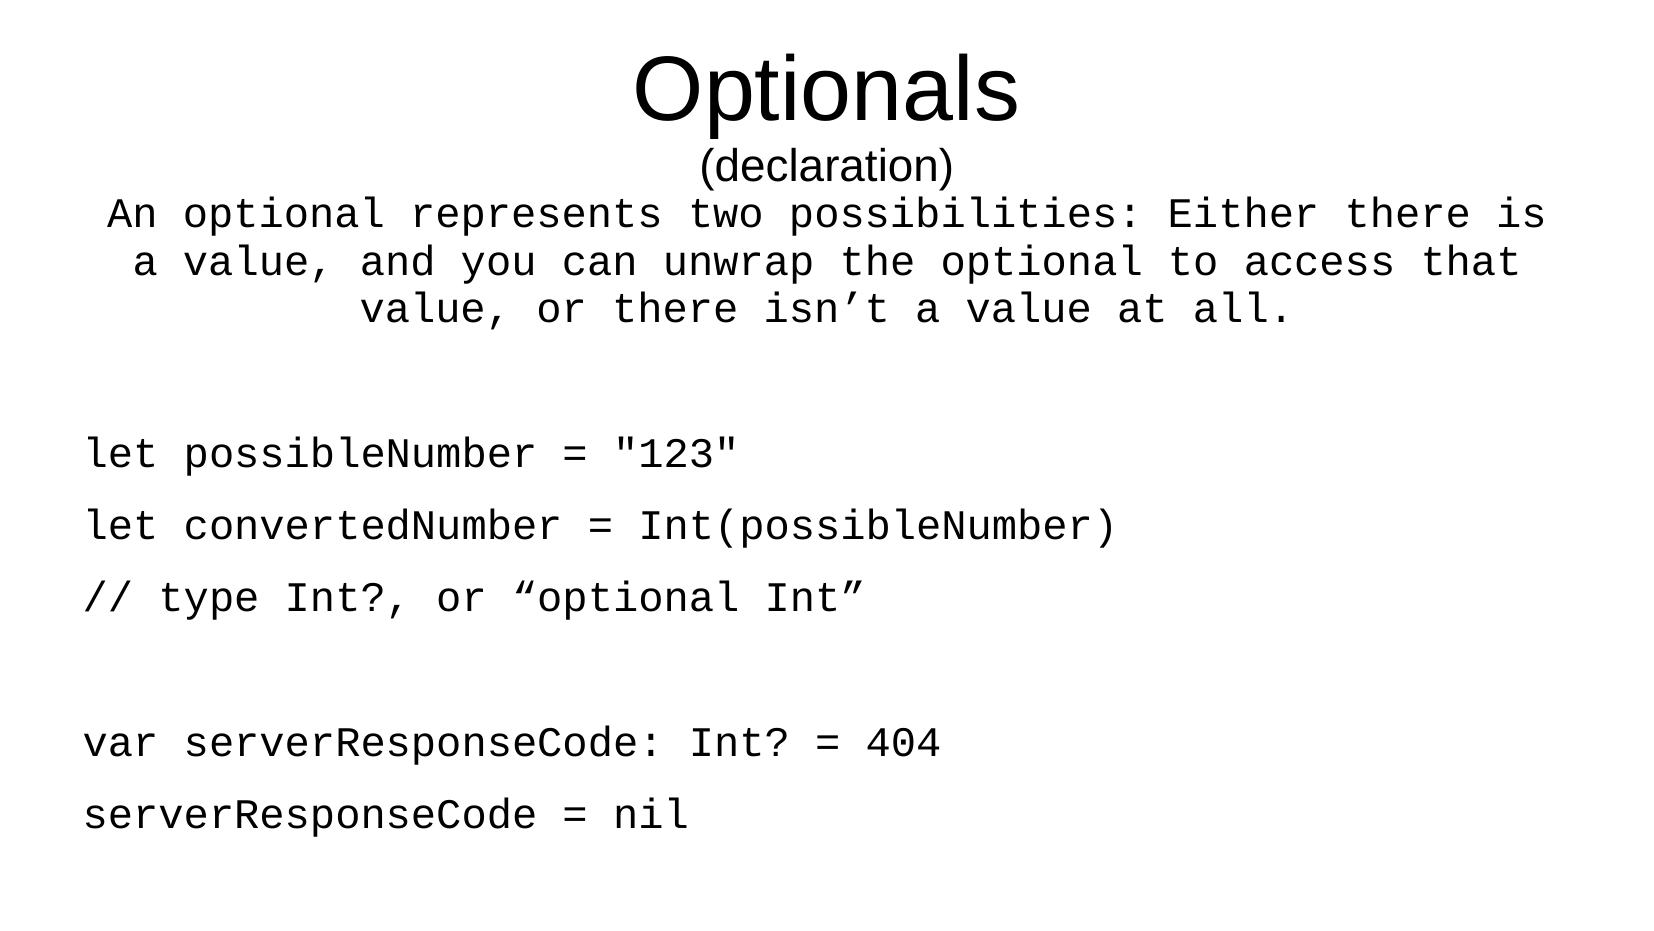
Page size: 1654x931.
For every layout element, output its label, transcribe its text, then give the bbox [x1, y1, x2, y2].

list An optional represents two possibilities: Either there is a value, and you can unwrap the optional to access that value, or there isn’t a value at all. let possibleNumber = "123" let convertedNumber = Int(possibleNumber) // type Int?, or “optional Int” var serverResponseCode: Int? = 404 serverResponseCode = nil [82, 192, 1571, 849]
title Optionals (declaration) [82, 37, 1571, 192]
